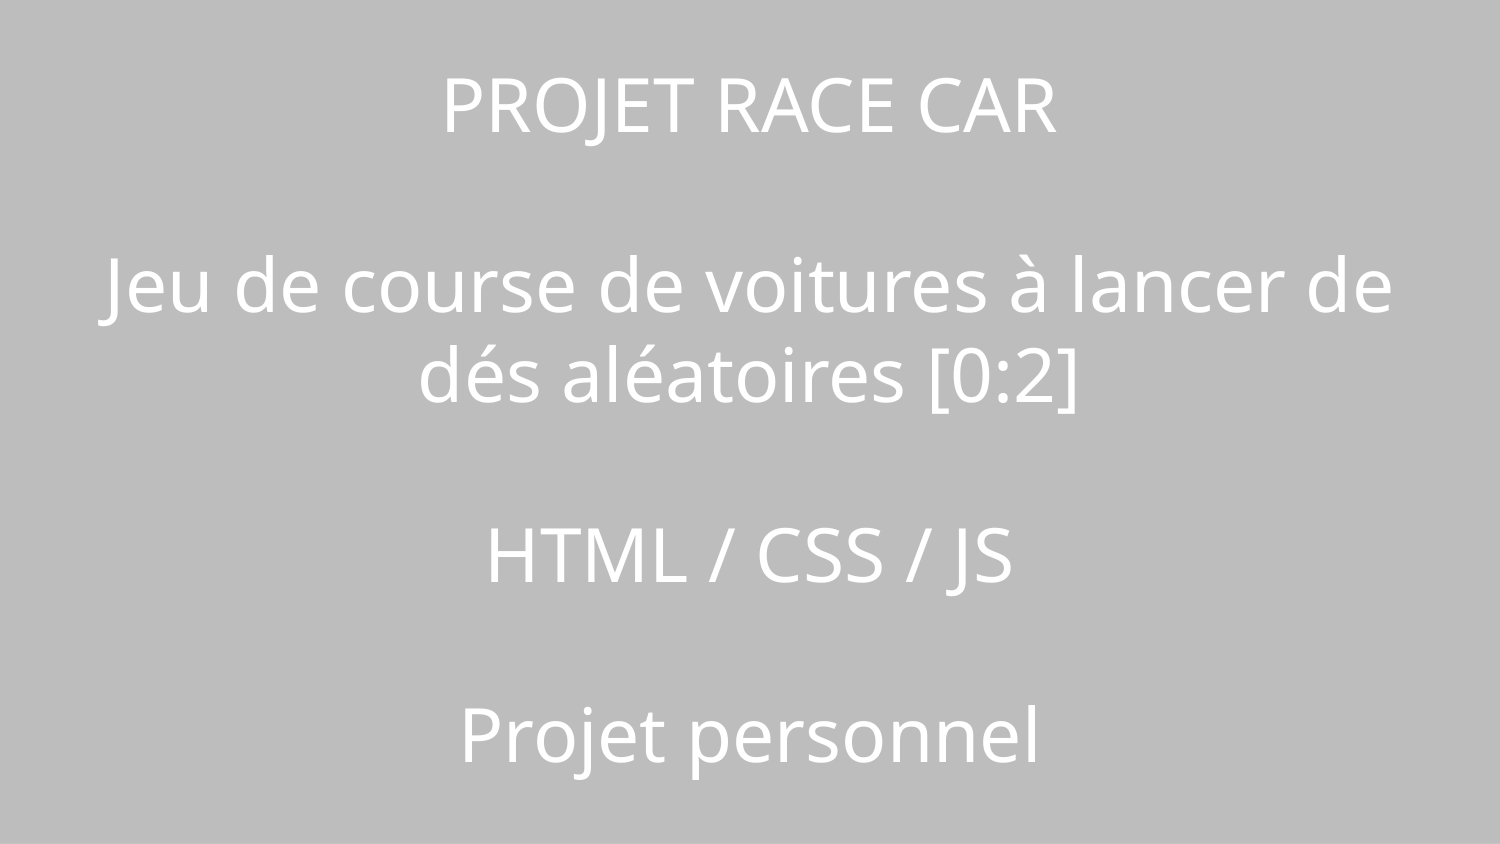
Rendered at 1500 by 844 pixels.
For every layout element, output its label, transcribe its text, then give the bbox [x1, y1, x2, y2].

text_box PROJET RACE CAR Jeu de course de voitures à lancer de dés aléatoires [0:2] HTML / CSS / JS Projet personnel [0, 0, 1500, 844]
